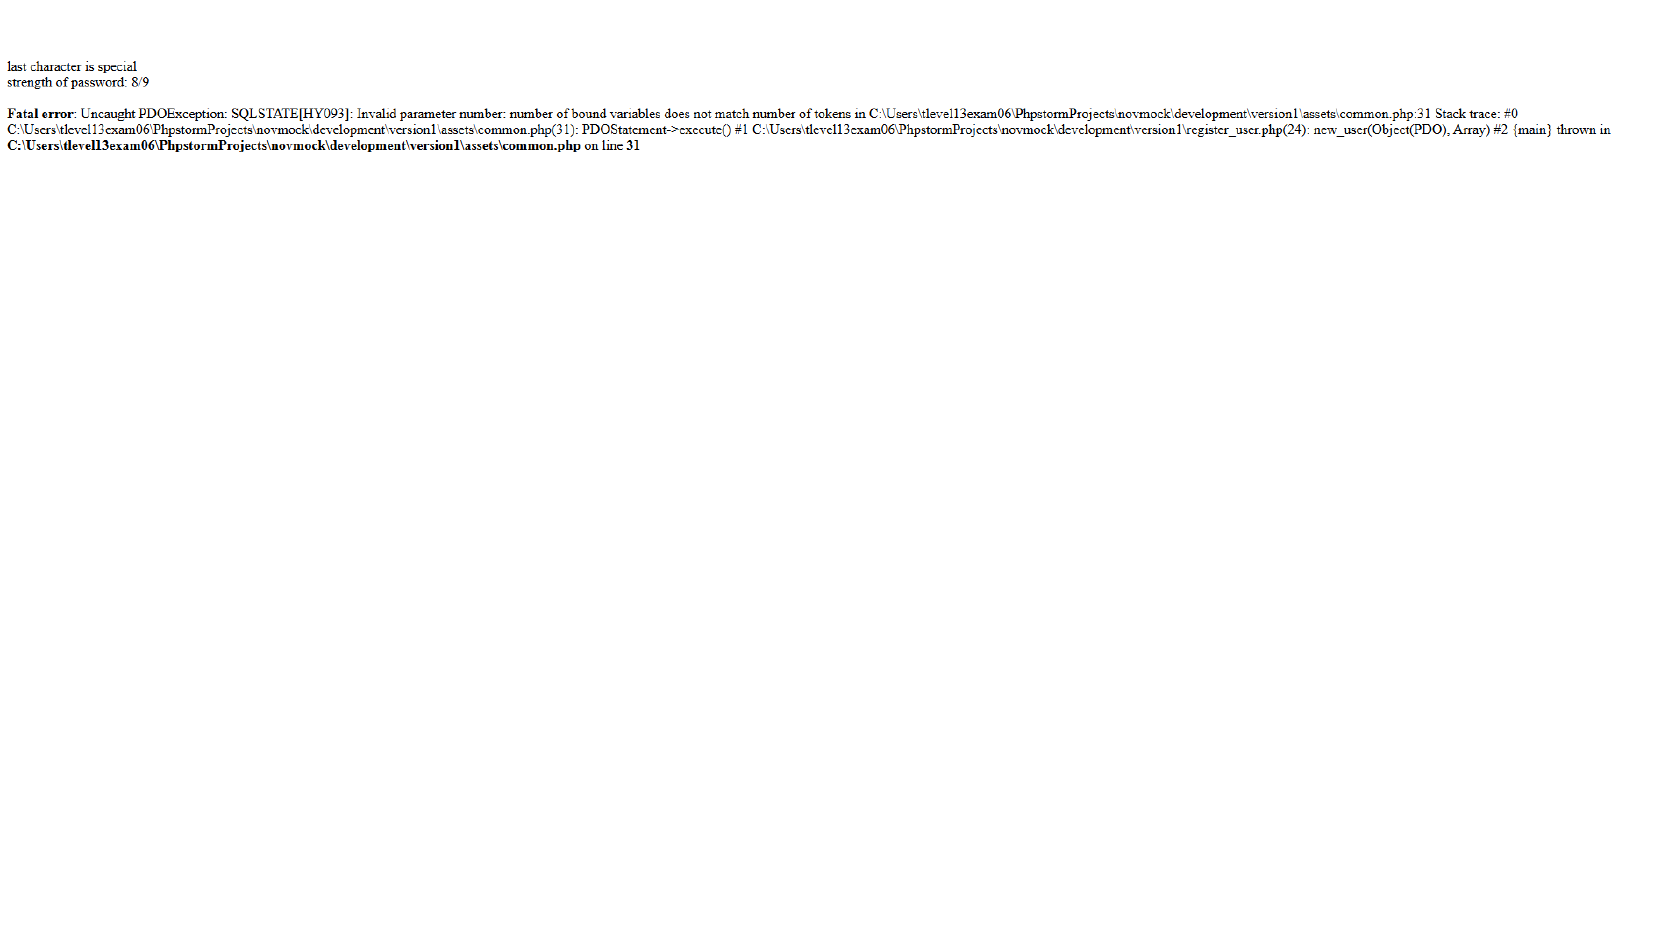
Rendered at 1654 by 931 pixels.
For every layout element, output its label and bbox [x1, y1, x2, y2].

picture [3, 58, 1654, 877]
